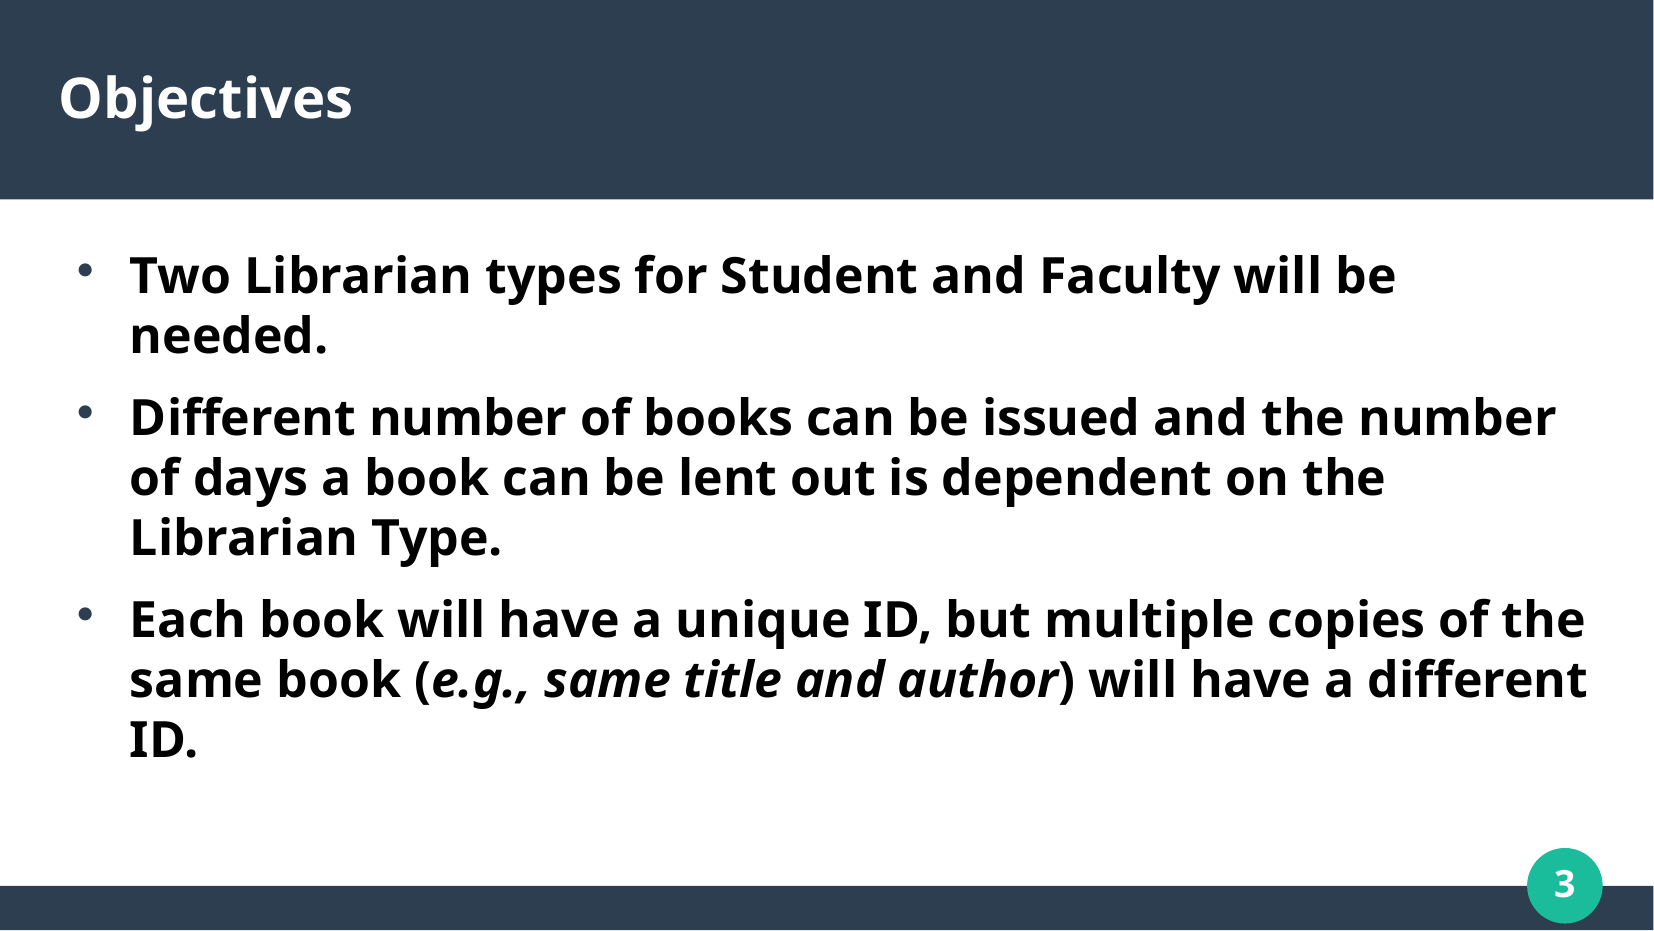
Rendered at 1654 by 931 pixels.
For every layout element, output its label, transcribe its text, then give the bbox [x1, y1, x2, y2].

list Two Librarian types for Student and Faculty will be needed. Different number of books can be issued and the number of days a book can be lent out is dependent on the Librarian Type. Each book will have a unique ID, but multiple copies of the same book (e.g., same title and author) will have a different ID. [59, 243, 1595, 864]
title Objectives [59, 37, 1595, 155]
